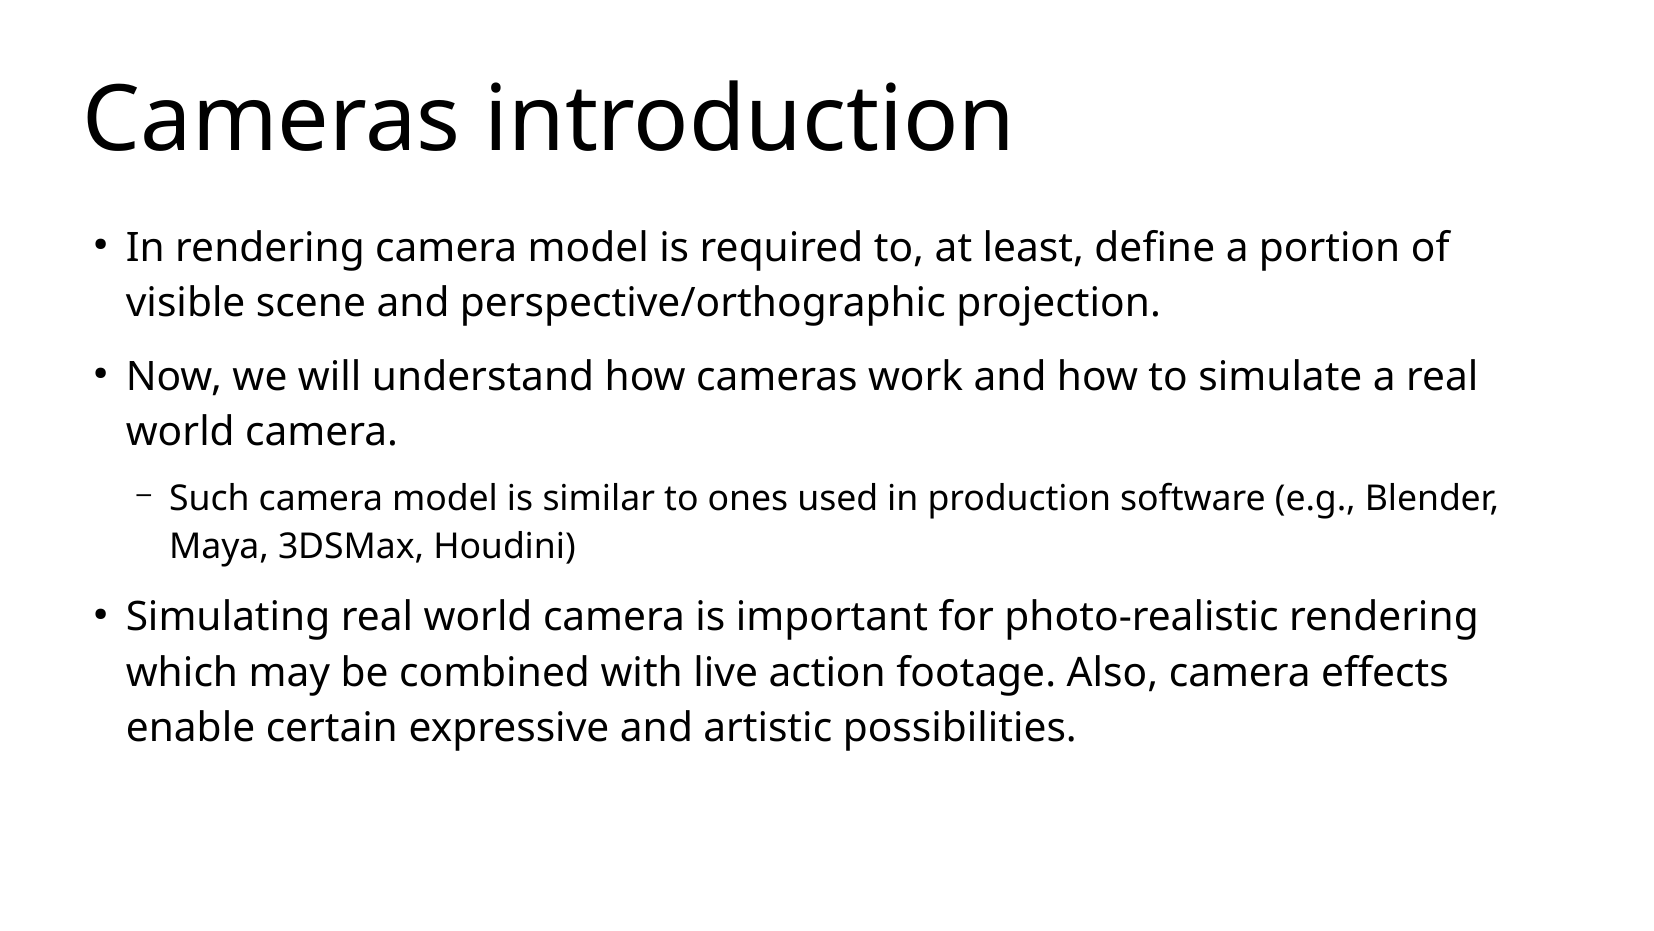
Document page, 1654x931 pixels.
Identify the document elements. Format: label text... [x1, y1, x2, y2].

title Cameras introduction [82, 37, 1571, 193]
list In rendering camera model is required to, at least, define a portion of visible scene and perspective/orthographic projection. Now, we will understand how cameras work and how to simulate a real world camera. Such camera model is similar to ones used in production software (e.g., Blender, Maya, 3DSMax, Houdini) Simulating real world camera is important for photo-realistic rendering which may be combined with live action footage. Also, camera effects enable certain expressive and artistic possibilities. [82, 217, 1571, 758]
